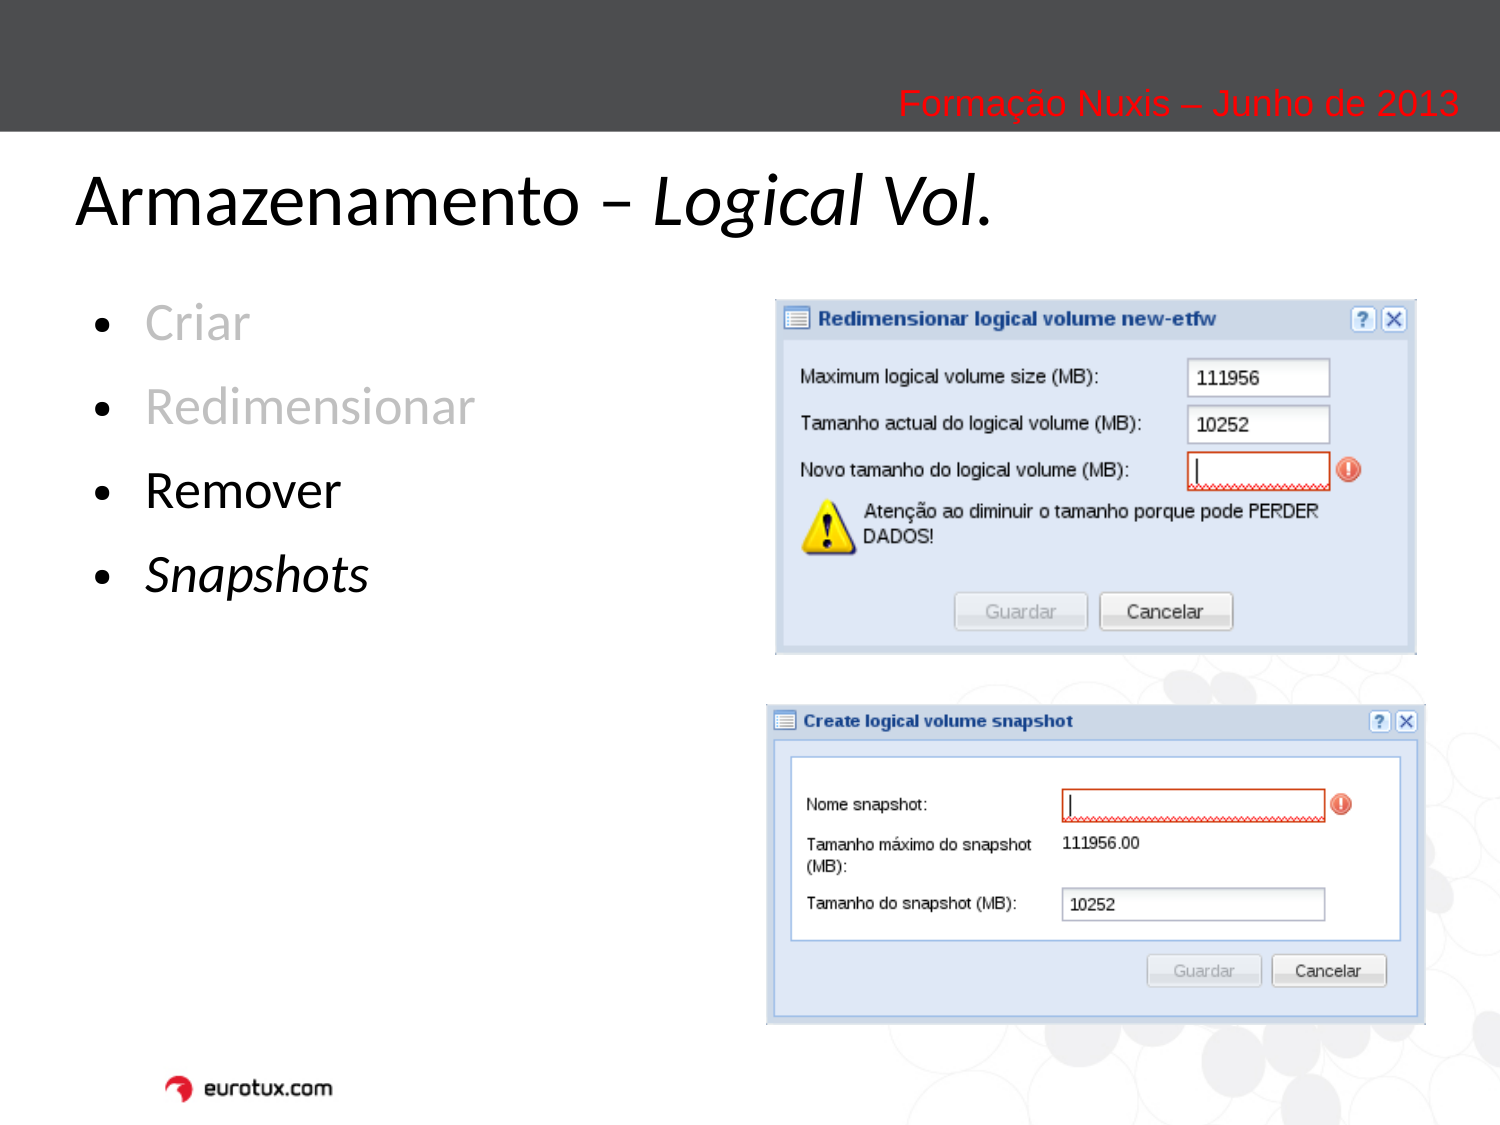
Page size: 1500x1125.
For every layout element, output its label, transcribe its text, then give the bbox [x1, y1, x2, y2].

picture [0, 0, 1500, 1125]
list Criar Redimensionar Remover Snapshots [75, 299, 734, 953]
title Armazenamento – Logical Vol. [75, 112, 1425, 301]
